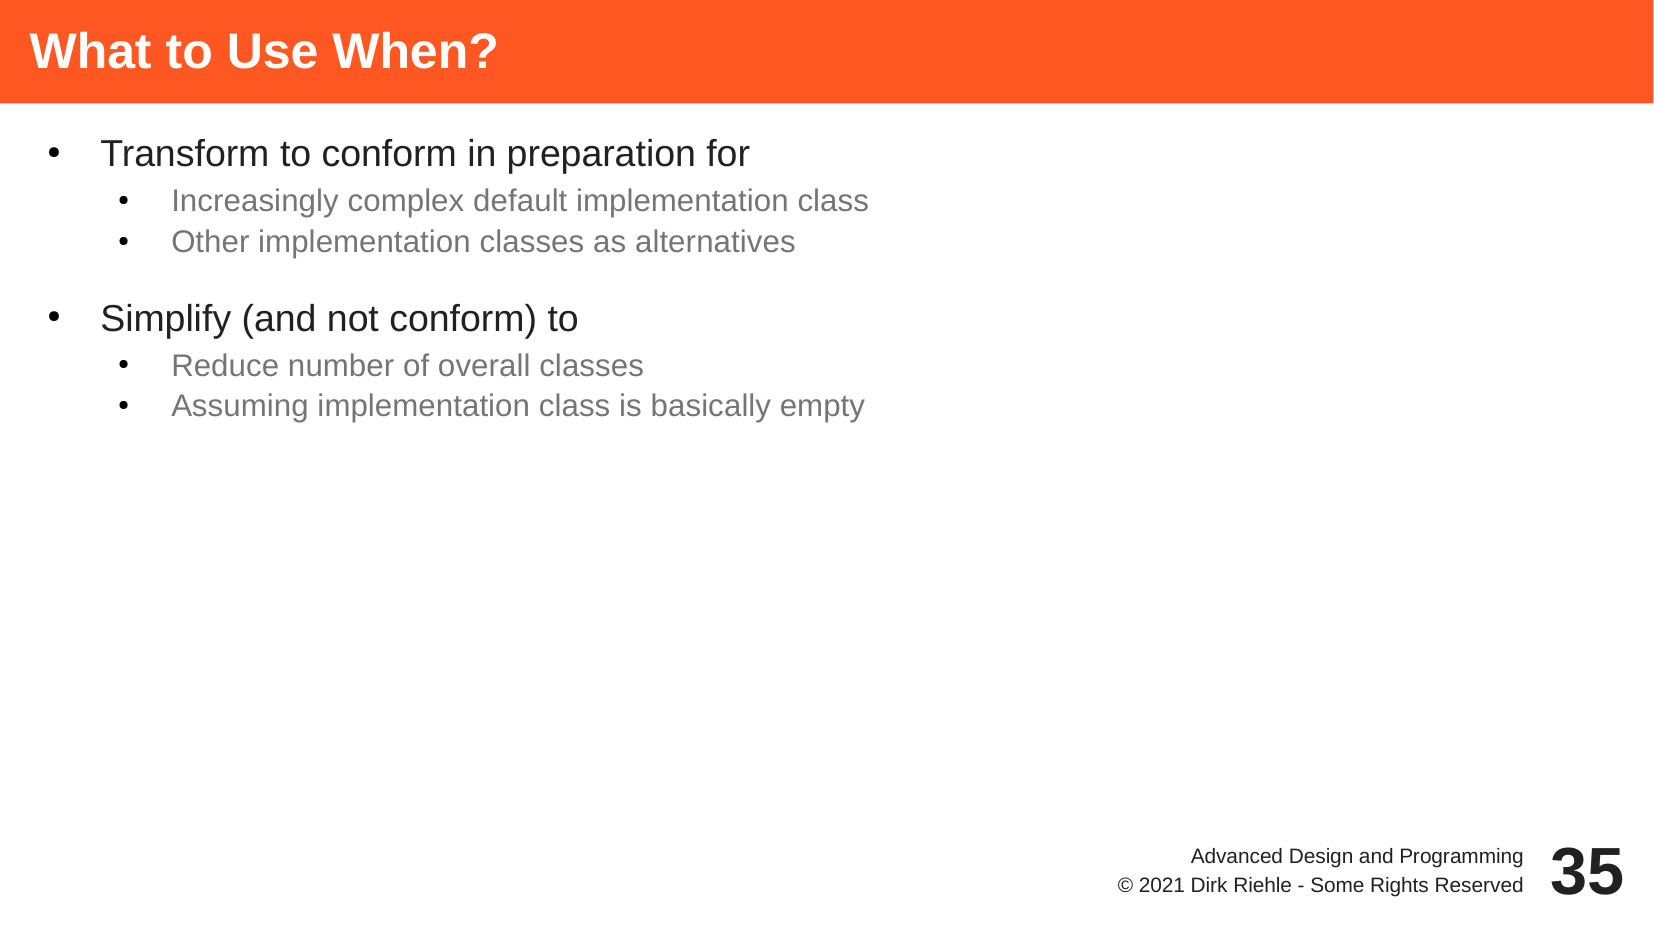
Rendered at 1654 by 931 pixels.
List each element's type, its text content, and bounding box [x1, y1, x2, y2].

title What to Use When? [0, 0, 1654, 104]
list Transform to conform in preparation for Increasingly complex default implementation class Other implementation classes as alternatives Simplify (and not conform) to Reduce number of overall classes Assuming implementation class is basically empty [29, 132, 1625, 813]
